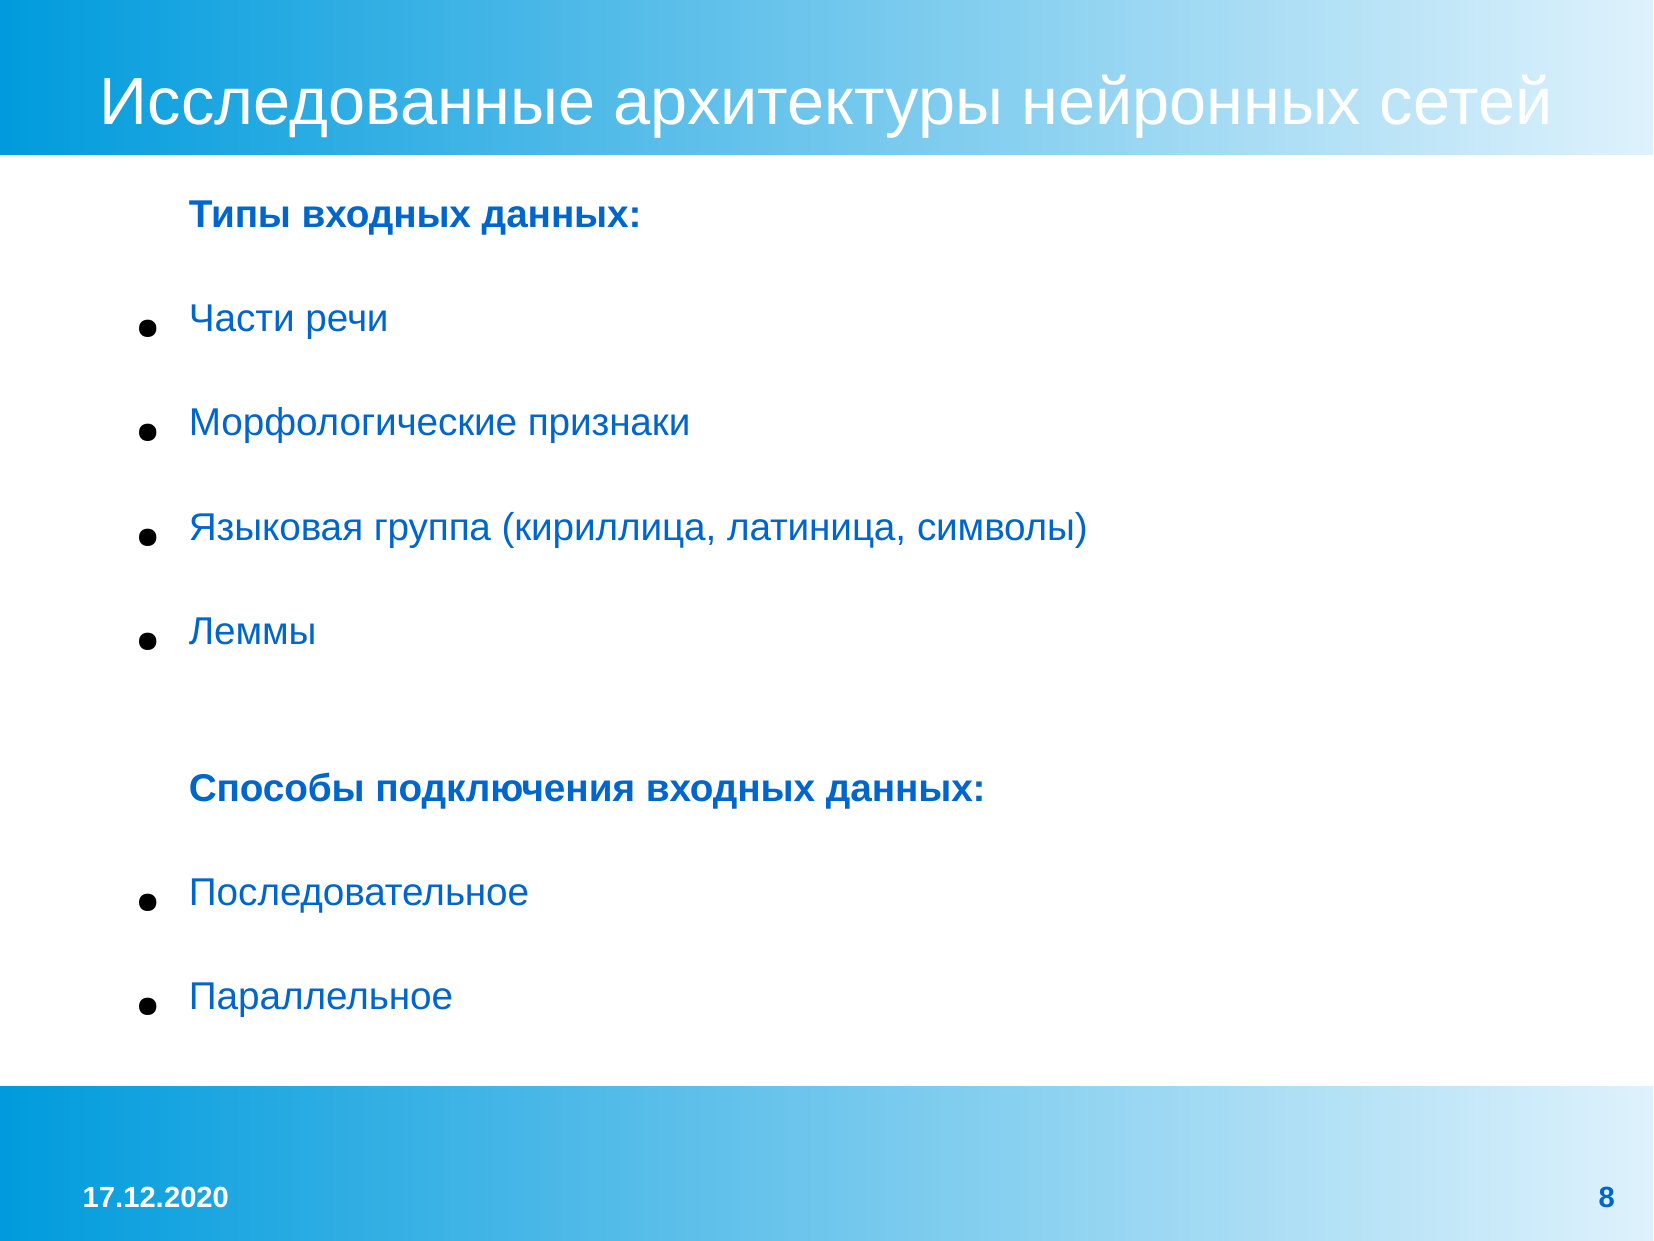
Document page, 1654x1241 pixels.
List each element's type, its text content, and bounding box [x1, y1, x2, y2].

list Типы входных данных: Части речи Морфологические признаки Языковая группа (кириллица, латиница, символы) Леммы Способы подключения входных данных: Последовательное Параллельное [118, 188, 1583, 1040]
list 17.12.2020 8 [11, 1181, 1642, 1234]
title Исследованные архитектуры нейронных сетей [82, 49, 1571, 155]
